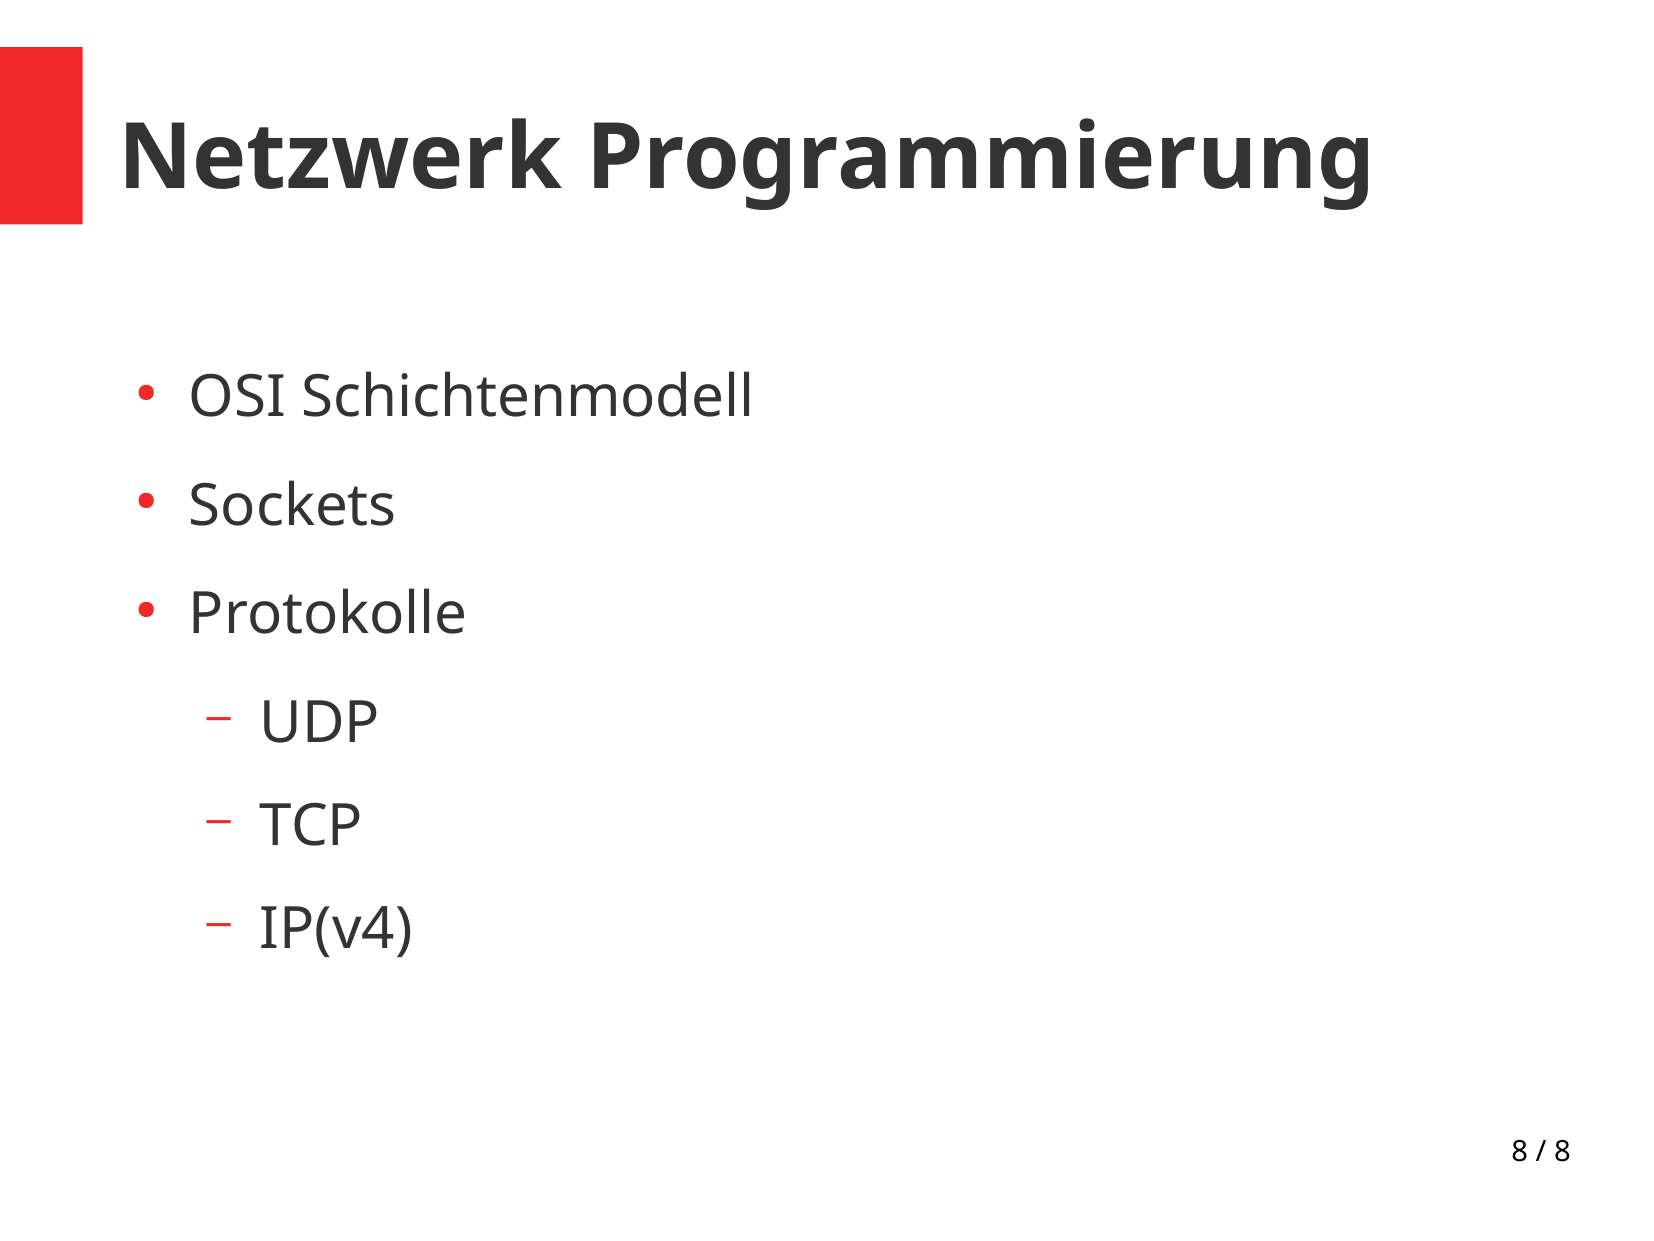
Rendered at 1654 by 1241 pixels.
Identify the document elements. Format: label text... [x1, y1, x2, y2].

title Netzwerk Programmierung [118, 49, 1571, 257]
list OSI Schichtenmodell Sockets Protokolle UDP TCP IP(v4) [118, 354, 1536, 1074]
